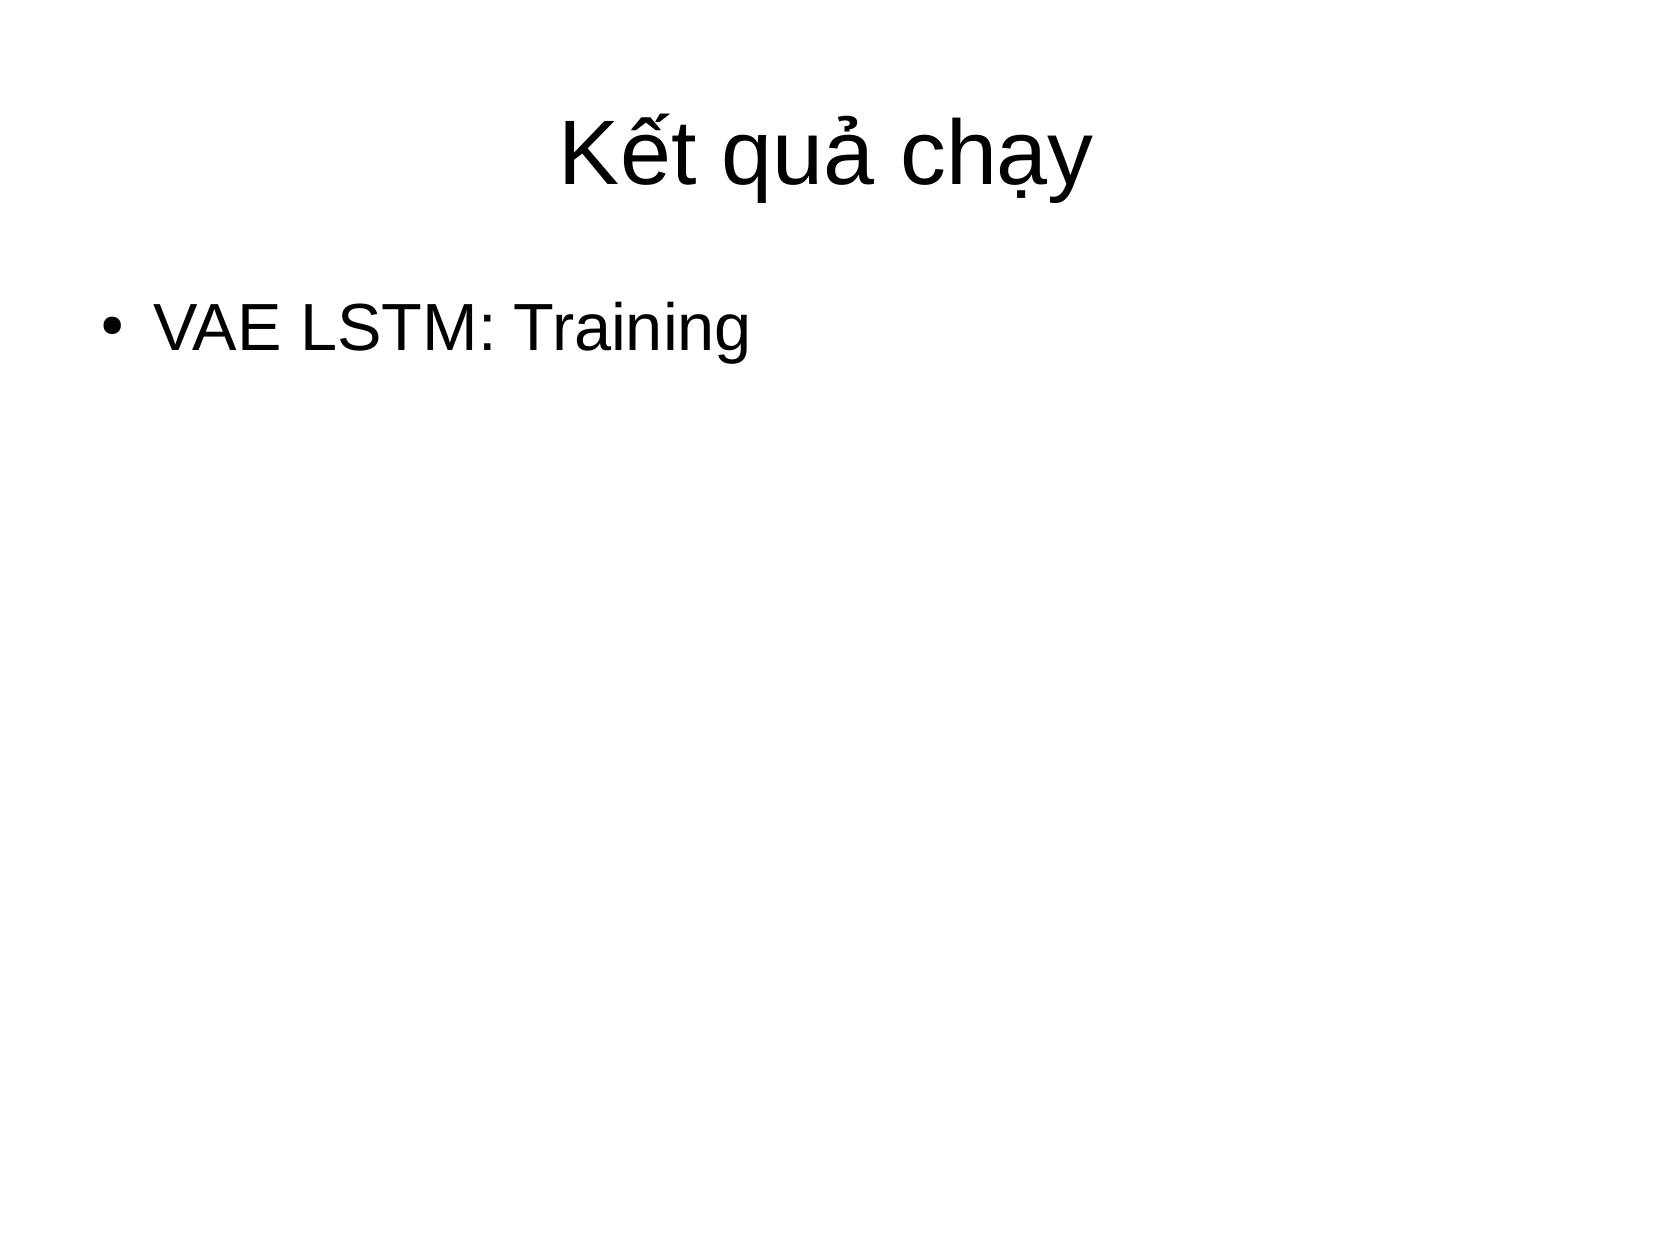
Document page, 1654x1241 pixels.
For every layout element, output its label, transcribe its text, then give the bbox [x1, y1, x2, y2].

title Kết quả chạy [82, 49, 1571, 257]
list VAE LSTM: Training [82, 290, 1571, 1010]
